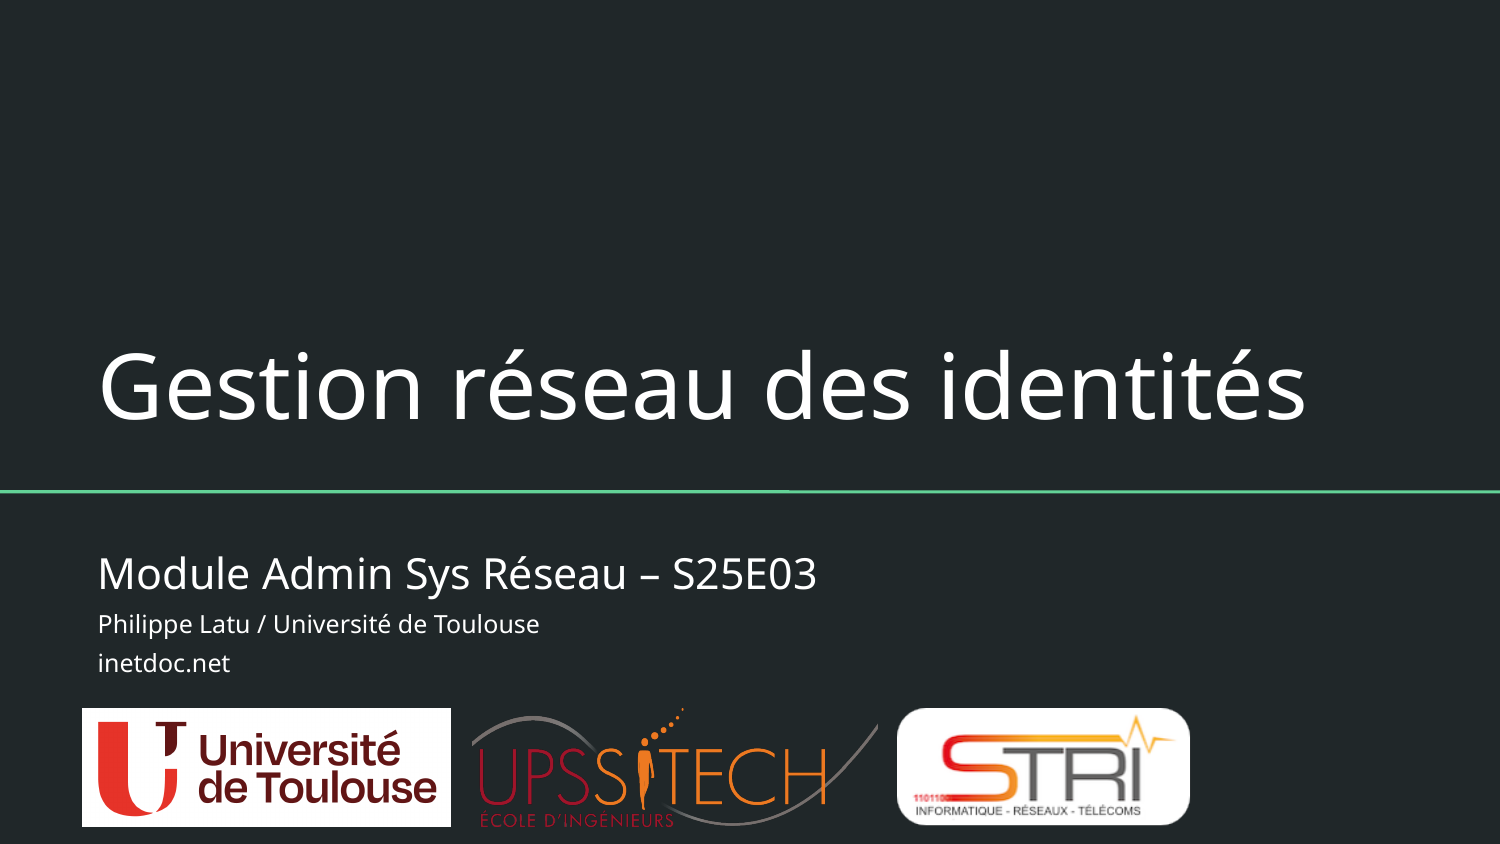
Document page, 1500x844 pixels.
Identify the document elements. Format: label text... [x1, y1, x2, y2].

subtitle Module Admin Sys Réseau – S25E03 Philippe Latu / Université de Toulouse inetdoc.net [82, 519, 1416, 697]
title Gestion réseau des identités [82, 200, 1416, 462]
picture [472, 708, 878, 827]
picture [897, 708, 1193, 827]
picture [82, 708, 451, 827]
